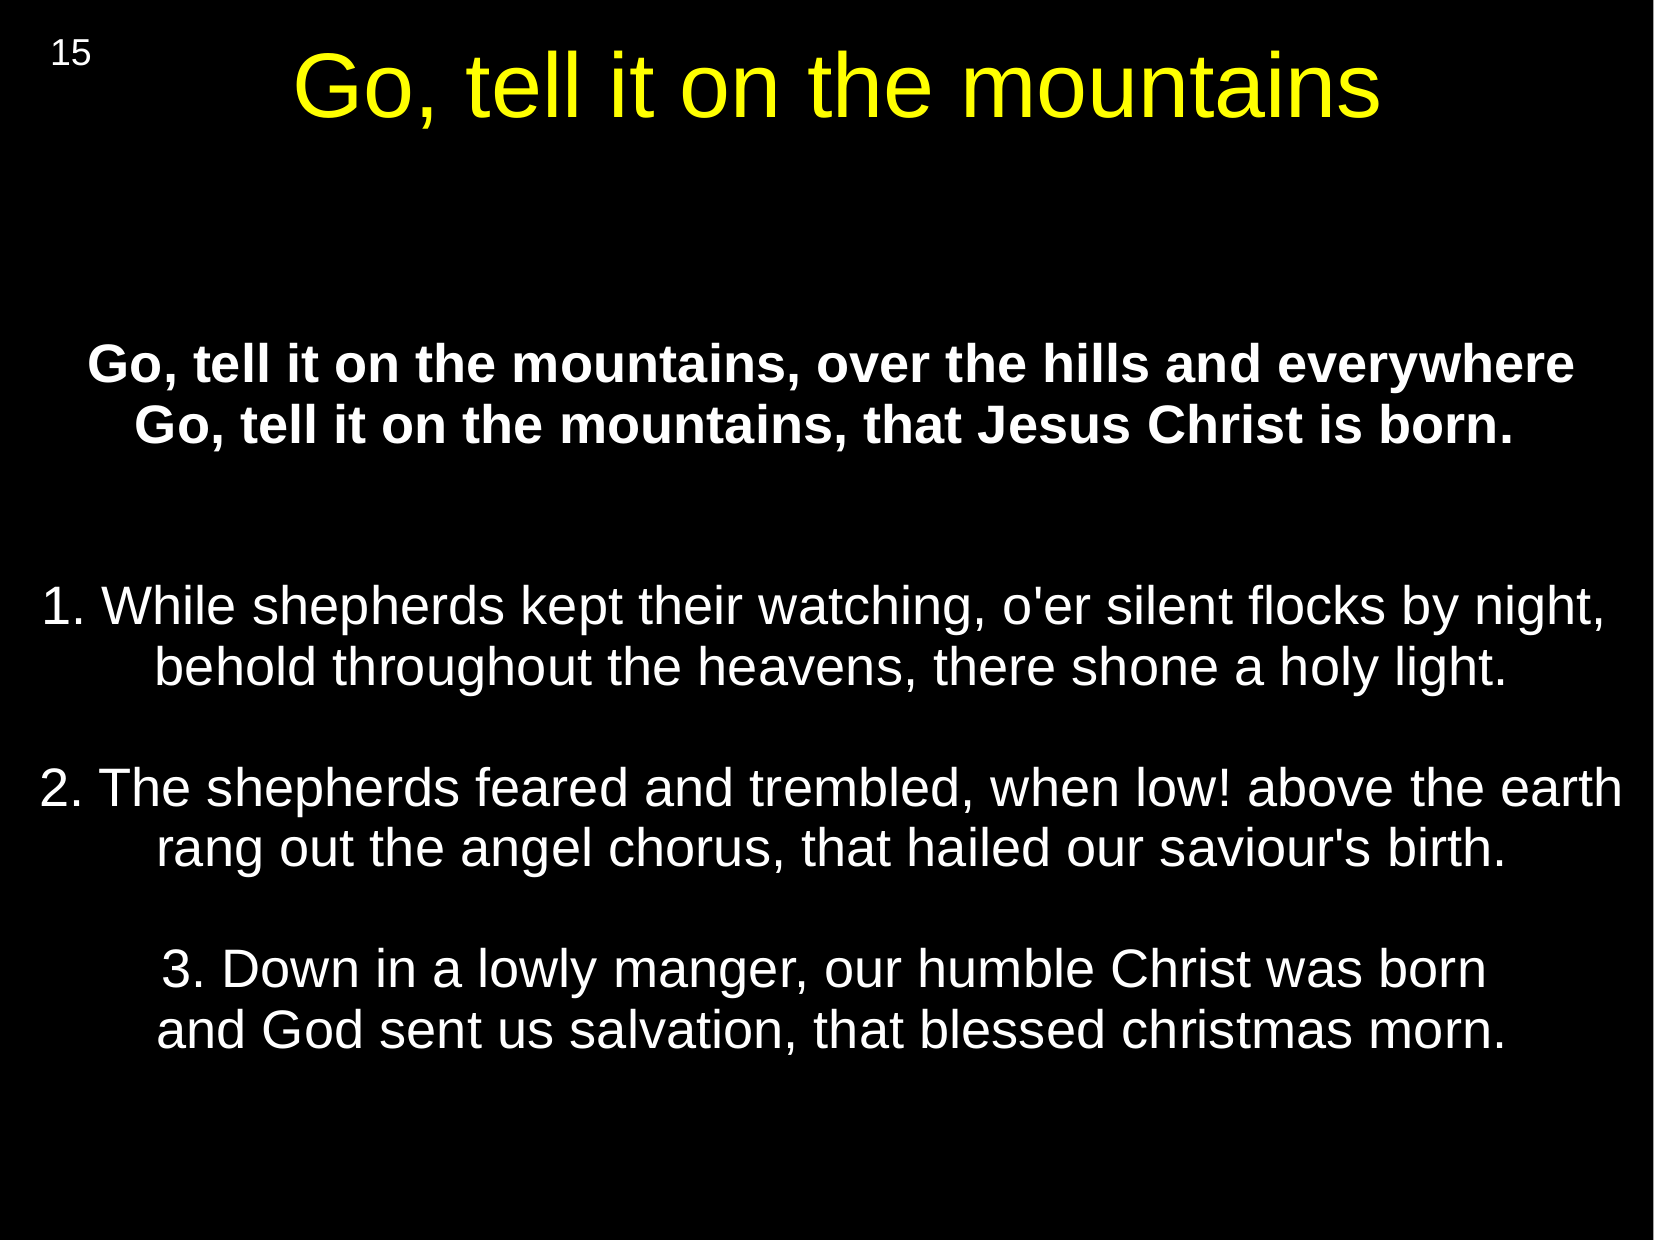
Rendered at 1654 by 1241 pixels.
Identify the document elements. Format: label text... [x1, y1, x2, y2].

list Go, tell it on the mountains, over the hills and everywhere Go, tell it on the mountains, that Jesus Christ is born. 1. While shepherds kept their watching, o'er silent flocks by night, behold throughout the heavens, there shone a holy light. 2. The shepherds feared and trembled, when low! above the earth rang out the angel chorus, that hailed our saviour's birth. 3. Down in a lowly manger, our humble Christ was born and God sent us salvation, that blessed christmas morn. [35, 177, 1630, 1217]
text_box 15 [35, 23, 130, 81]
title Go, tell it on the mountains [94, 5, 1583, 166]
